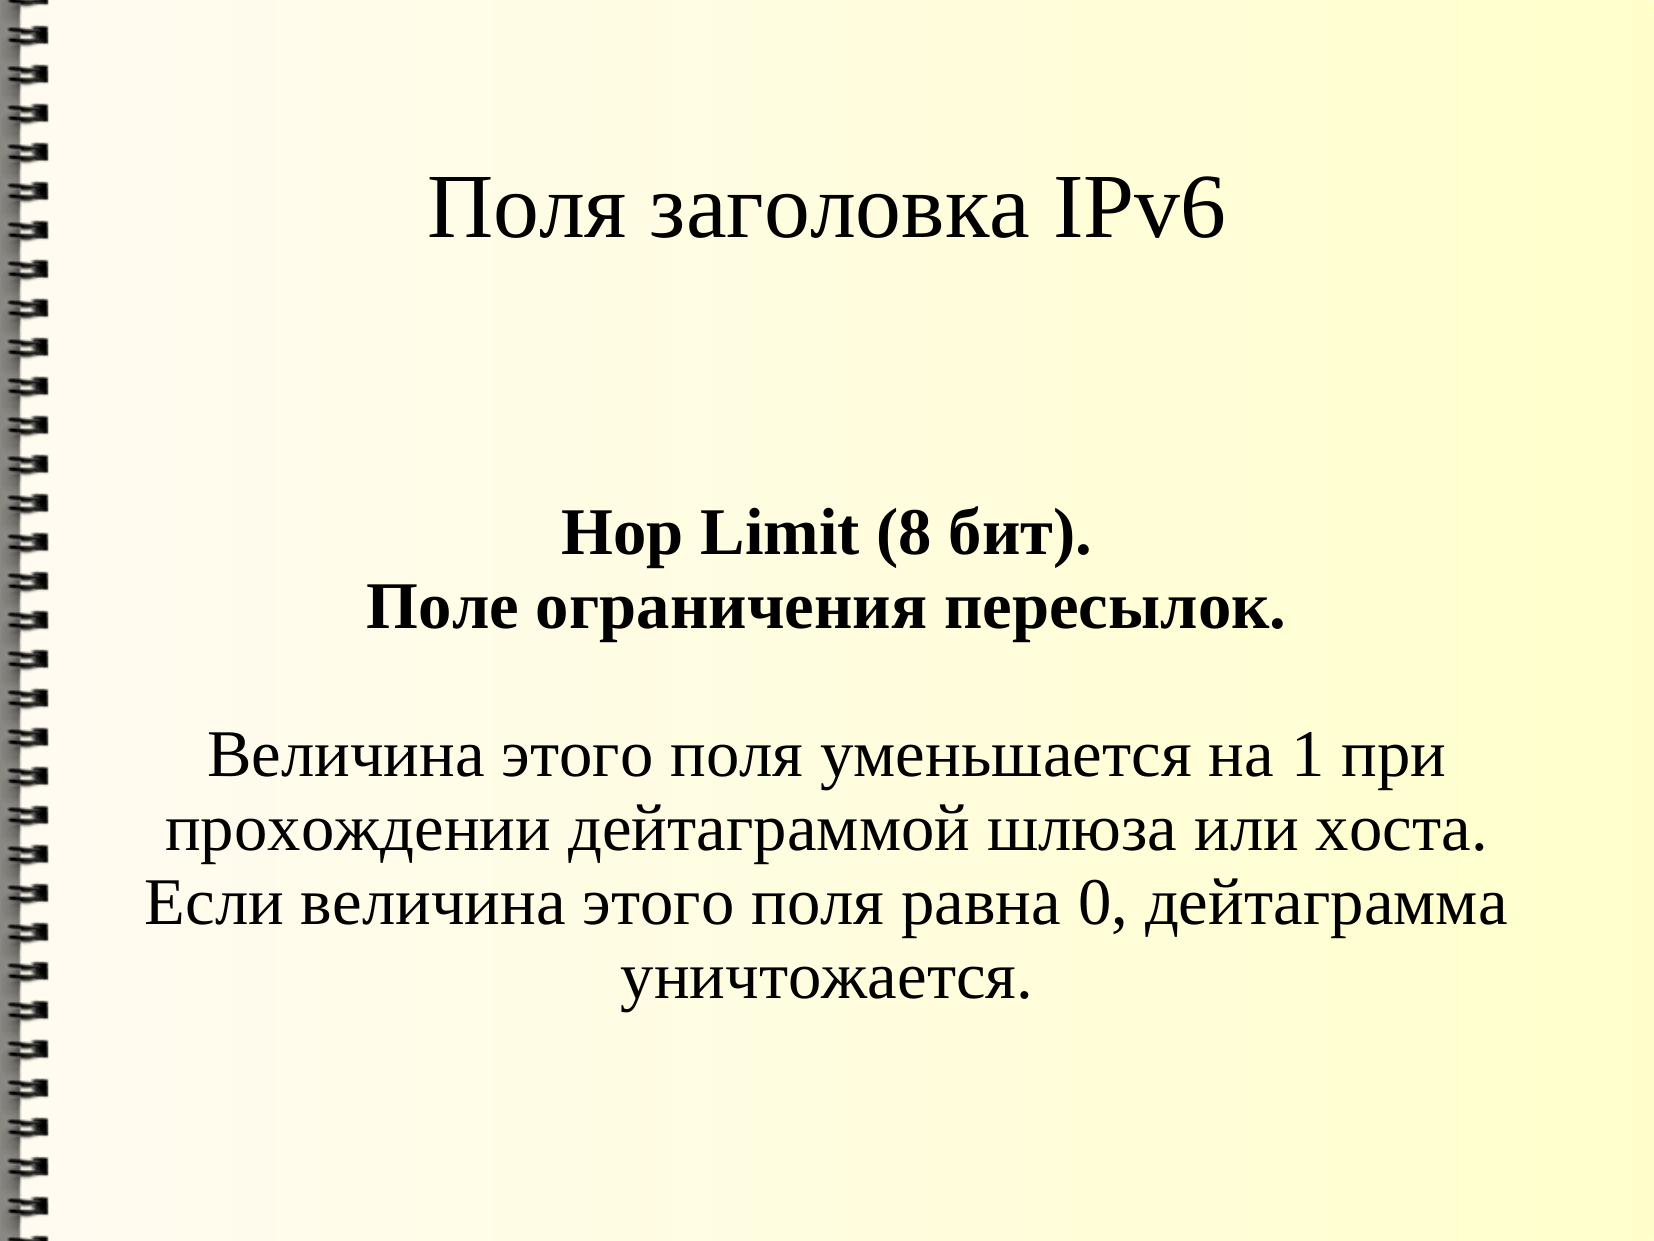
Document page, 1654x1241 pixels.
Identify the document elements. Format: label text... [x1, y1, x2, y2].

subtitle Hop Limit (8 бит). Поле ограничения пересылок. Величина этого поля уменьшается на 1 при прохождении дейтаграммой шлюза или хоста. Если величина этого поля равна 0, дейтаграмма уничтожается. [121, 344, 1534, 1164]
title Поля заголовка IPv6 [121, 102, 1534, 311]
picture [0, 0, 1654, 1241]
